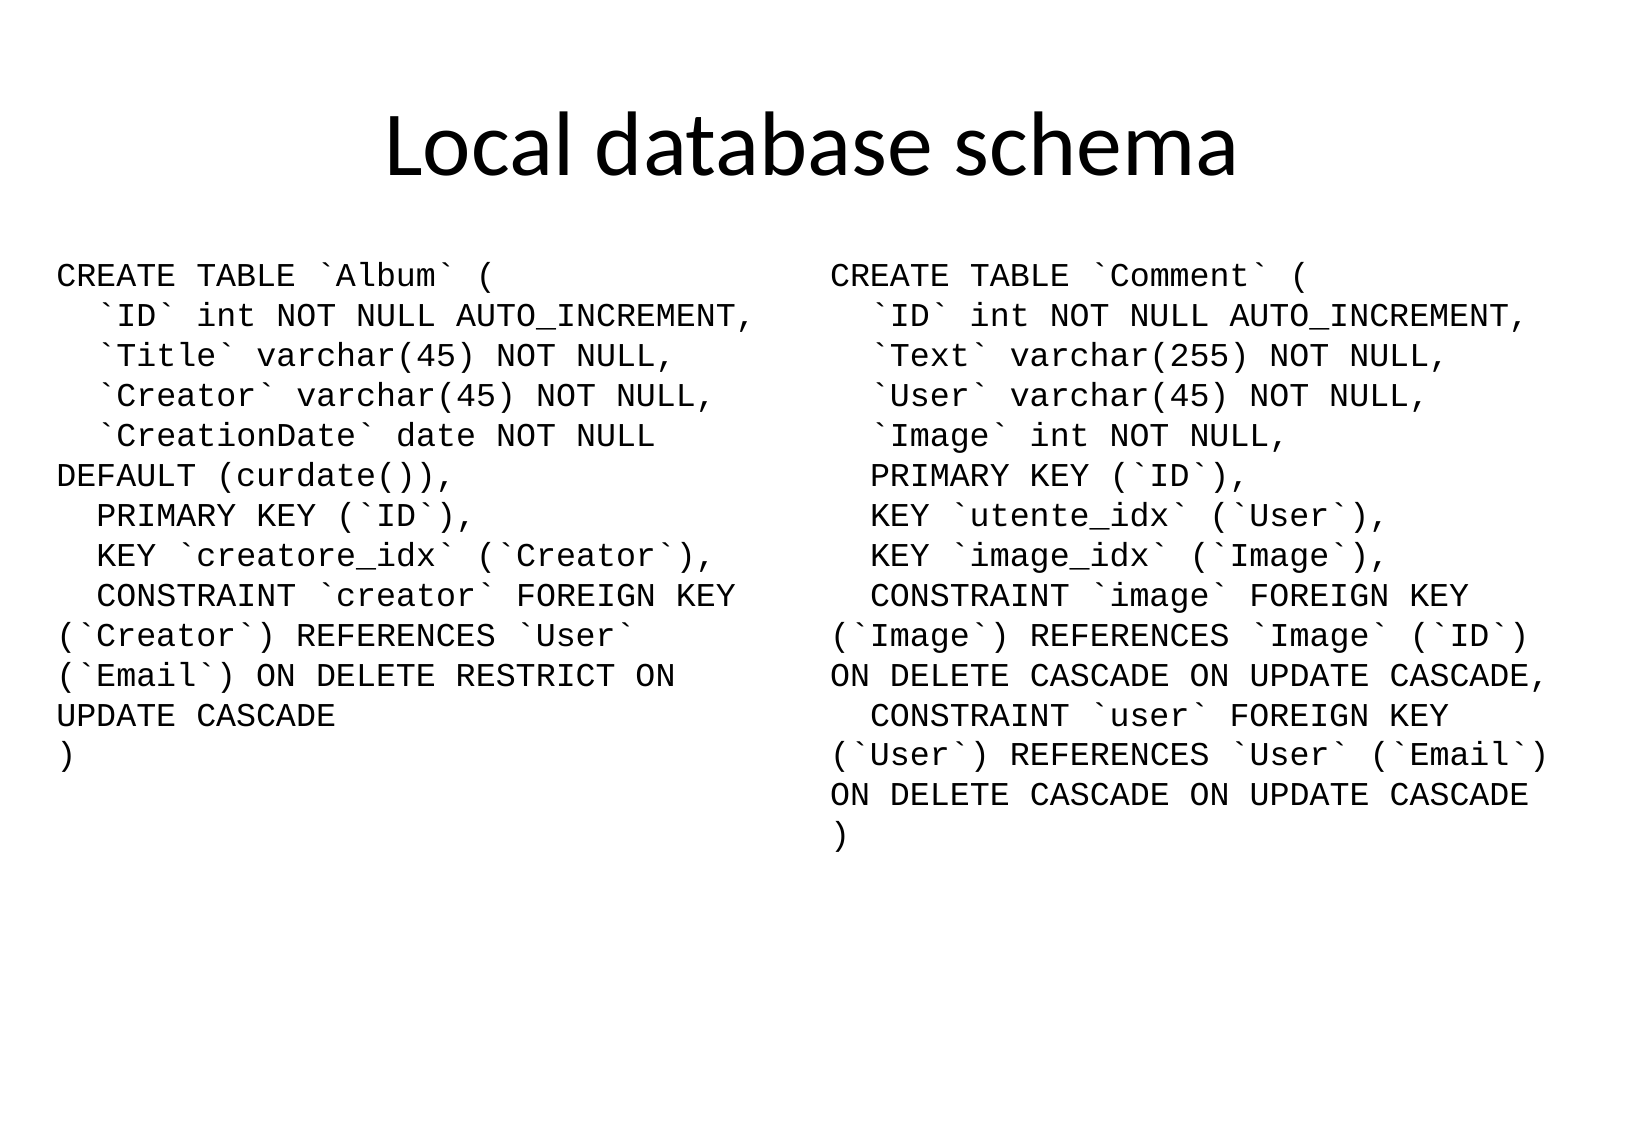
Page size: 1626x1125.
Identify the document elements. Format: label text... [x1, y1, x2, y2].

title Local database schema [81, 45, 1544, 233]
list CREATE TABLE `Comment` ( `ID` int NOT NULL AUTO_INCREMENT, `Text` varchar(255) NOT NULL, `User` varchar(45) NOT NULL, `Image` int NOT NULL, PRIMARY KEY (`ID`), KEY `utente_idx` (`User`), KEY `image_idx` (`Image`), CONSTRAINT `image` FOREIGN KEY (`Image`) REFERENCES `Image` (`ID`) ON DELETE CASCADE ON UPDATE CASCADE, CONSTRAINT `user` FOREIGN KEY (`User`) REFERENCES `User` (`Email`) ON DELETE CASCADE ON UPDATE CASCADE ) [820, 244, 1594, 1077]
list CREATE TABLE `Album` ( `ID` int NOT NULL AUTO_INCREMENT, `Title` varchar(45) NOT NULL, `Creator` varchar(45) NOT NULL, `CreationDate` date NOT NULL DEFAULT (curdate()), PRIMARY KEY (`ID`), KEY `creatore_idx` (`Creator`), CONSTRAINT `creator` FOREIGN KEY (`Creator`) REFERENCES `User` (`Email`) ON DELETE RESTRICT ON UPDATE CASCADE ) [38, 244, 820, 1077]
